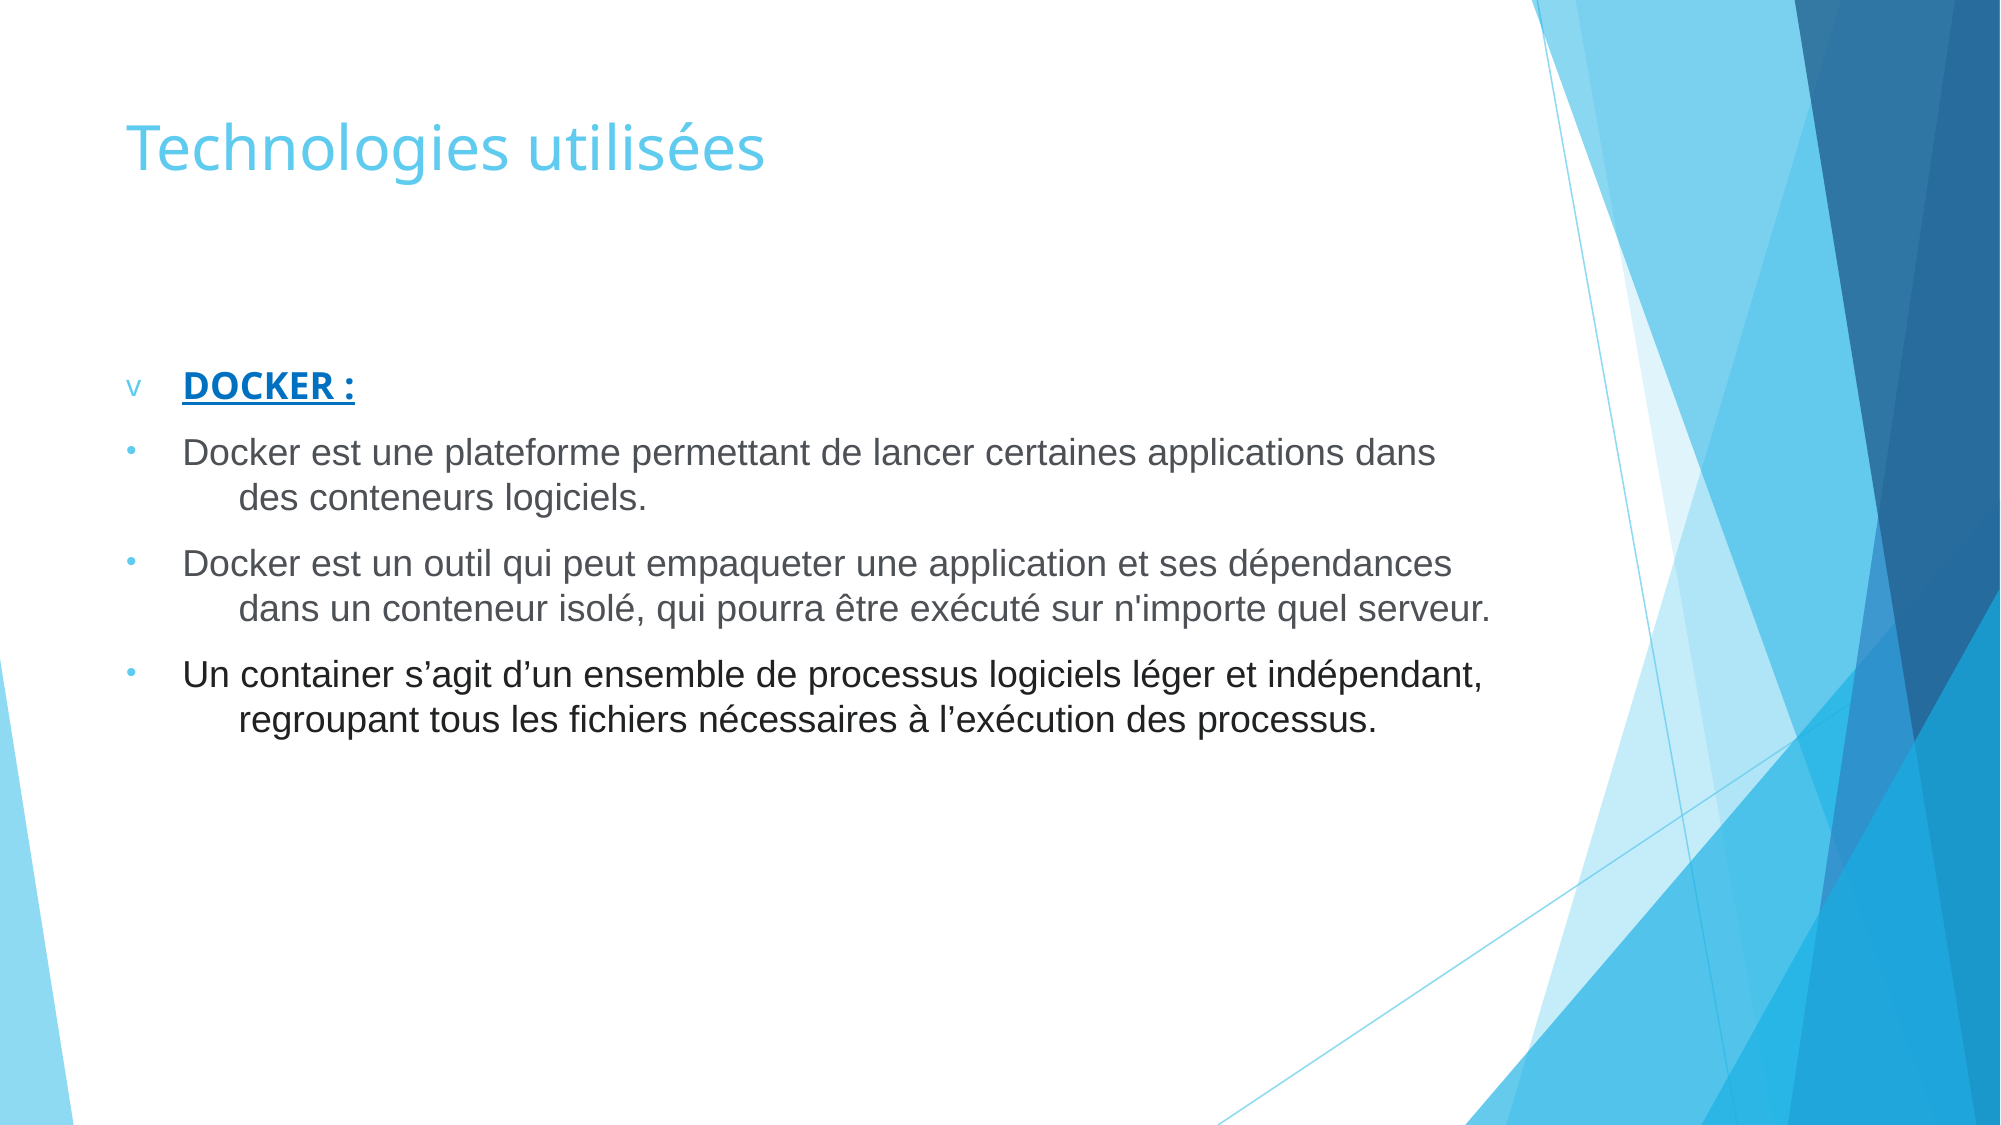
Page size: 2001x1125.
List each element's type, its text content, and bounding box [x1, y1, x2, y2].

list DOCKER : Docker est une plateforme permettant de lancer certaines applications dans des conteneurs logiciels. Docker est un outil qui peut empaqueter une application et ses dépendances dans un conteneur isolé, qui pourra être exécuté sur n'importe quel serveur. Un container s’agit d’un ensemble de processus logiciels léger et indépendant, regroupant tous les fichiers nécessaires à l’exécution des processus. [111, 354, 1522, 992]
title Technologies utilisées [111, 99, 1522, 317]
